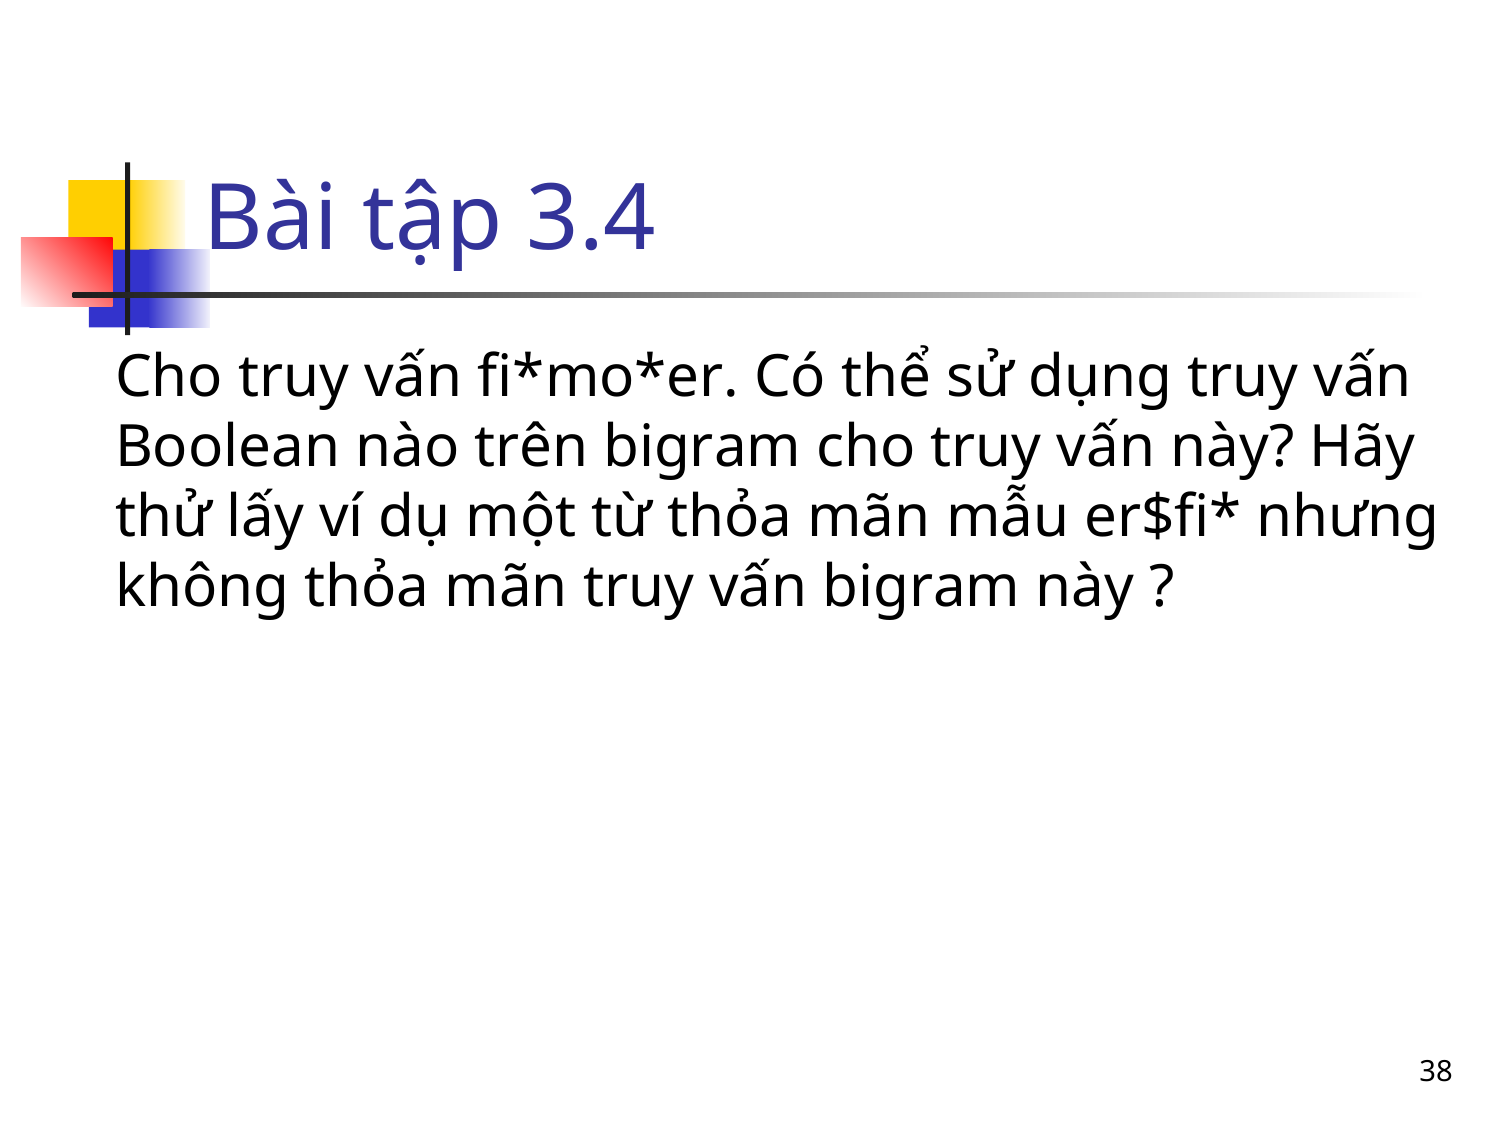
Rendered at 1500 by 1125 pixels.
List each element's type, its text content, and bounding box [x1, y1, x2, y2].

title Bài tập 3.4 [188, 35, 1468, 276]
list Cho truy vấn fi*mo*er. Có thể sử dụng truy vấn Boolean nào trên bigram cho truy vấn này? Hãy thử lấy ví dụ một từ thỏa mãn mẫu er$fi* nhưng không thỏa mãn truy vấn bigram này ? [100, 331, 1469, 1007]
text_box <number> [1155, 1024, 1468, 1100]
